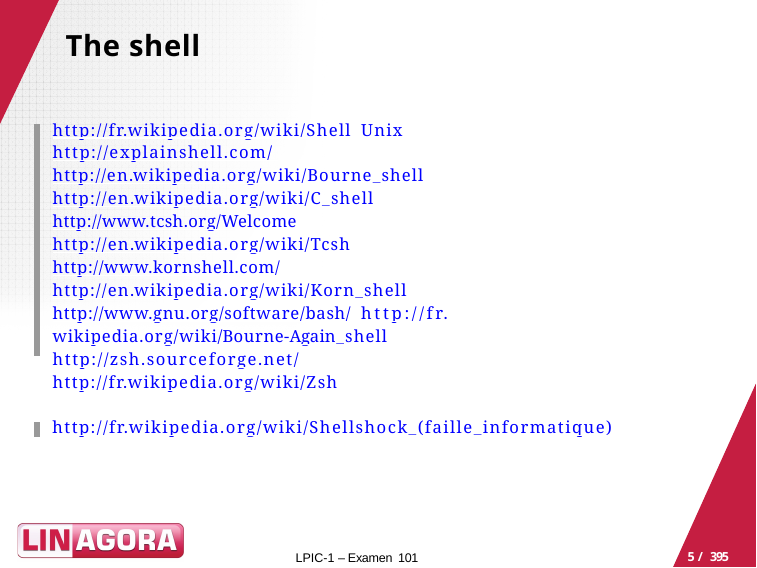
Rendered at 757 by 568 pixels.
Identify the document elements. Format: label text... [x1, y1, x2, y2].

text_box The shell [63, 26, 697, 122]
text_box http://fr.wikipedia.org/wiki/Shell_Unix http://explainshell.com/ http://en.wikipedia.org/wiki/Bourne_shell http://en.wikipedia.org/wiki/C_shell http://www.tcsh.org/Welcome http://en.wikipedia.org/wiki/Tcsh http://www.kornshell.com/ http://en.wikipedia.org/wiki/Korn_shell http://www.gnu.org/software/bash/ http://fr.wikipedia.org/wiki/Bourne-Again_shell http://zsh.sourceforge.net/ http://fr.wikipedia.org/wiki/Zsh [50, 119, 471, 378]
text_box <number> / 395 [683, 549, 747, 568]
text_box [17, 520, 184, 562]
picture [0, 0, 352, 352]
text_box http://fr.wikipedia.org/wiki/Shellshock_(faille_informatique) [50, 416, 662, 439]
text_box LPIC-1 – Examen 101 [293, 549, 420, 568]
